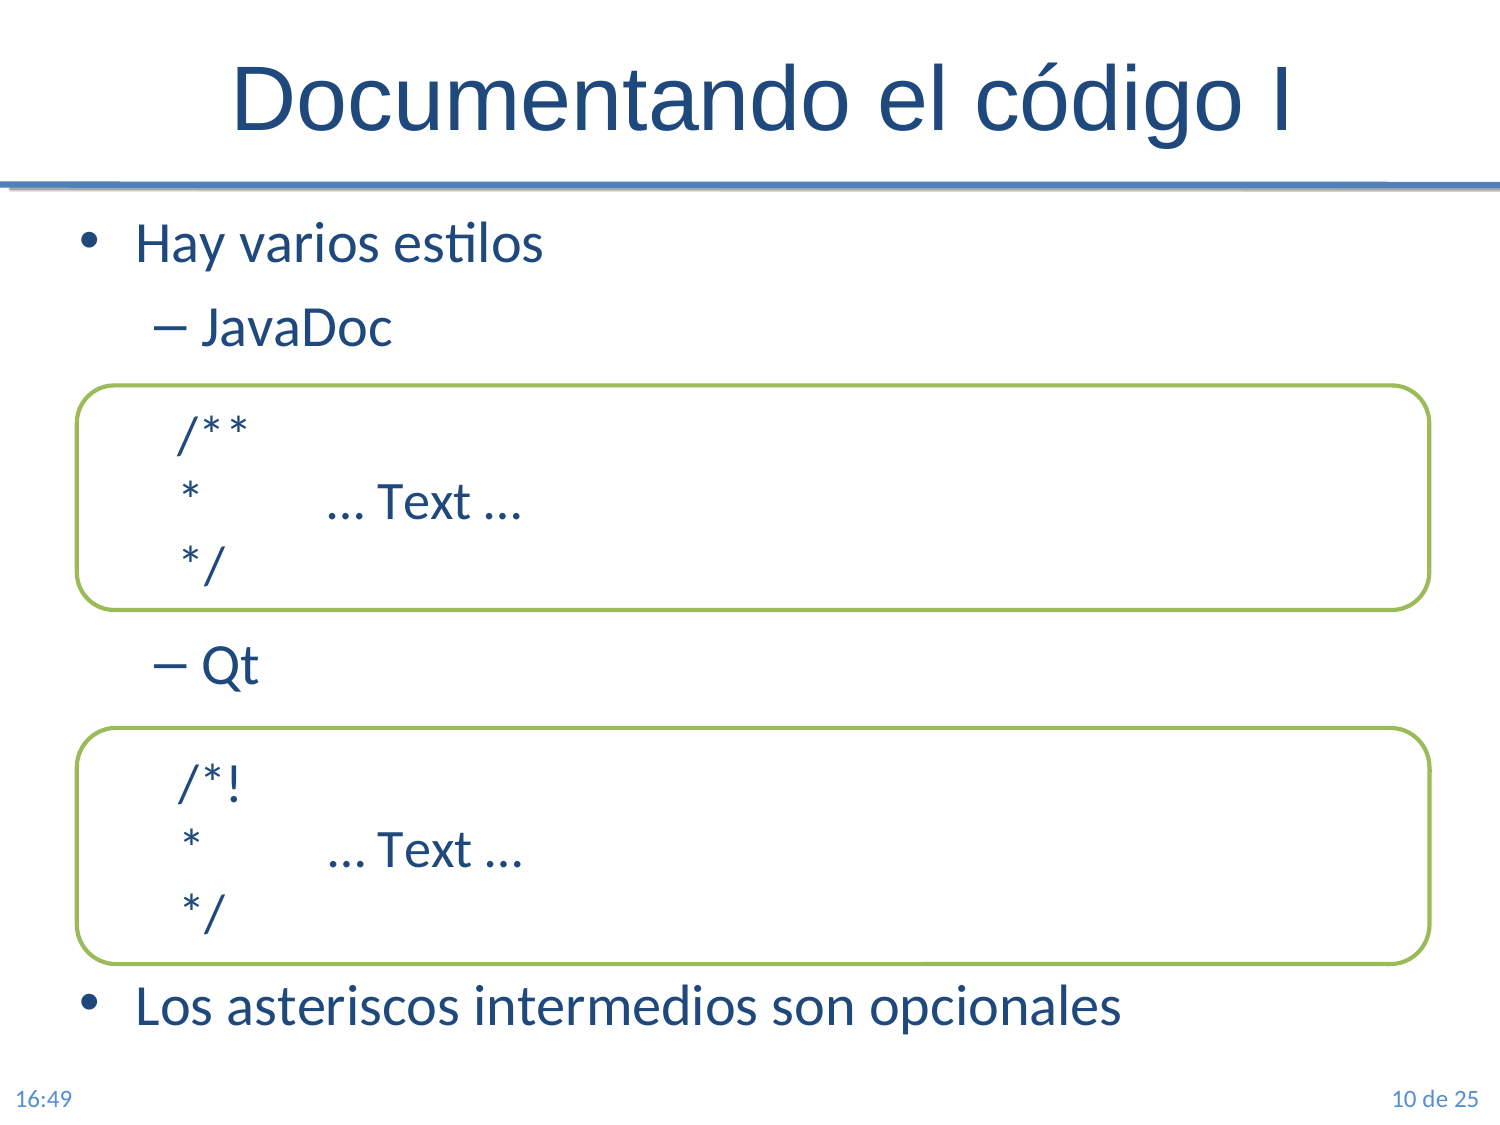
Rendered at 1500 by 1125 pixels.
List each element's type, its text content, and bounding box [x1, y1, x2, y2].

text_box /*! * … Text … */ [76, 727, 1430, 965]
text_box Documentando el código I [88, 0, 1439, 181]
text_box Hay varios estilos JavaDoc Qt Los asteriscos intermedios son opcionales [64, 196, 1415, 1078]
text_box <number> de 25 [1352, 1070, 1500, 1125]
text_box /** * … Text … */ [76, 385, 1430, 610]
text_box 16:49 [0, 1070, 124, 1125]
